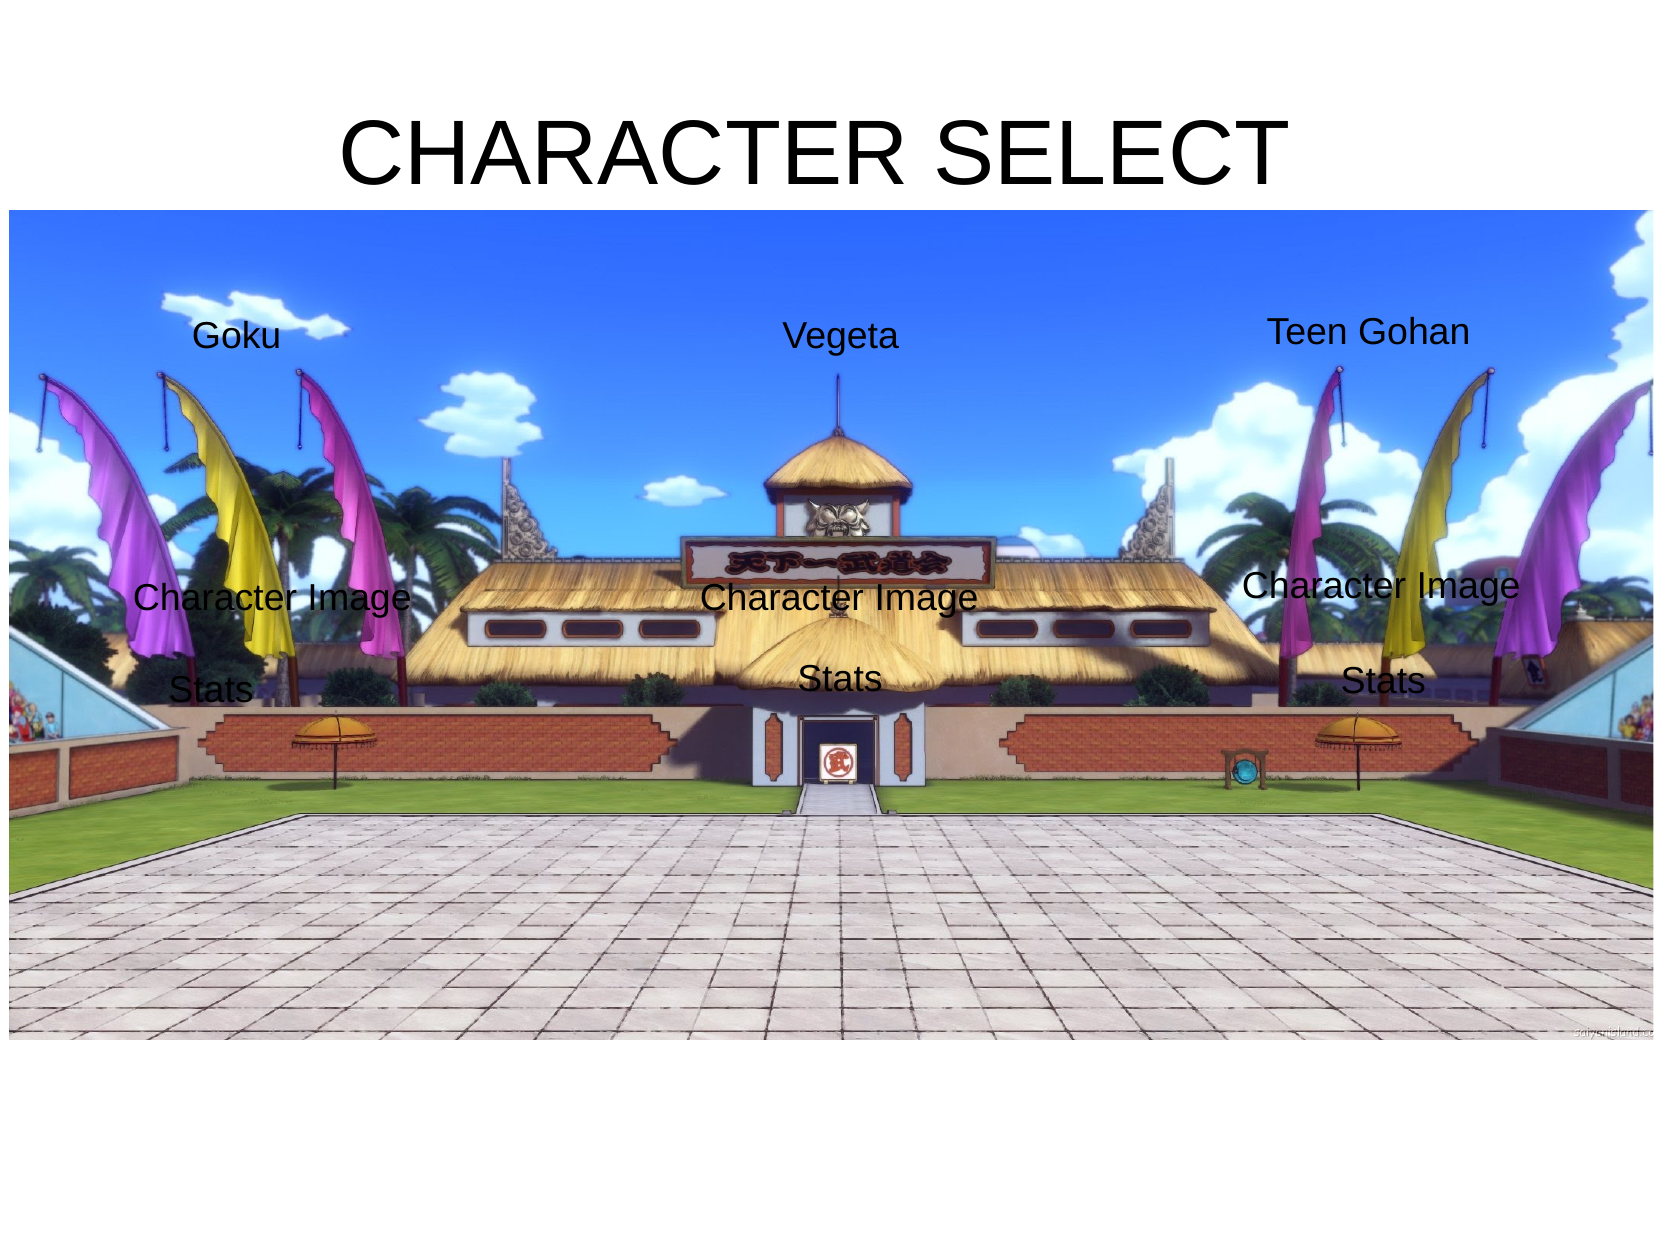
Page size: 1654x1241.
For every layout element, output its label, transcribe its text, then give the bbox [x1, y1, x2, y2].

picture [9, 210, 1654, 1040]
text_box Teen Gohan [1251, 302, 1607, 402]
text_box Character Image [1227, 557, 1536, 615]
text_box Stats [153, 661, 269, 719]
title CHARACTER SELECT [82, 49, 1571, 210]
text_box Character Image [118, 569, 427, 626]
text_box Character Image [685, 569, 994, 626]
text_box Vegeta [767, 307, 1123, 406]
text_box Stats [782, 649, 898, 707]
text_box Stats [1325, 651, 1441, 709]
text_box Goku [177, 307, 532, 406]
